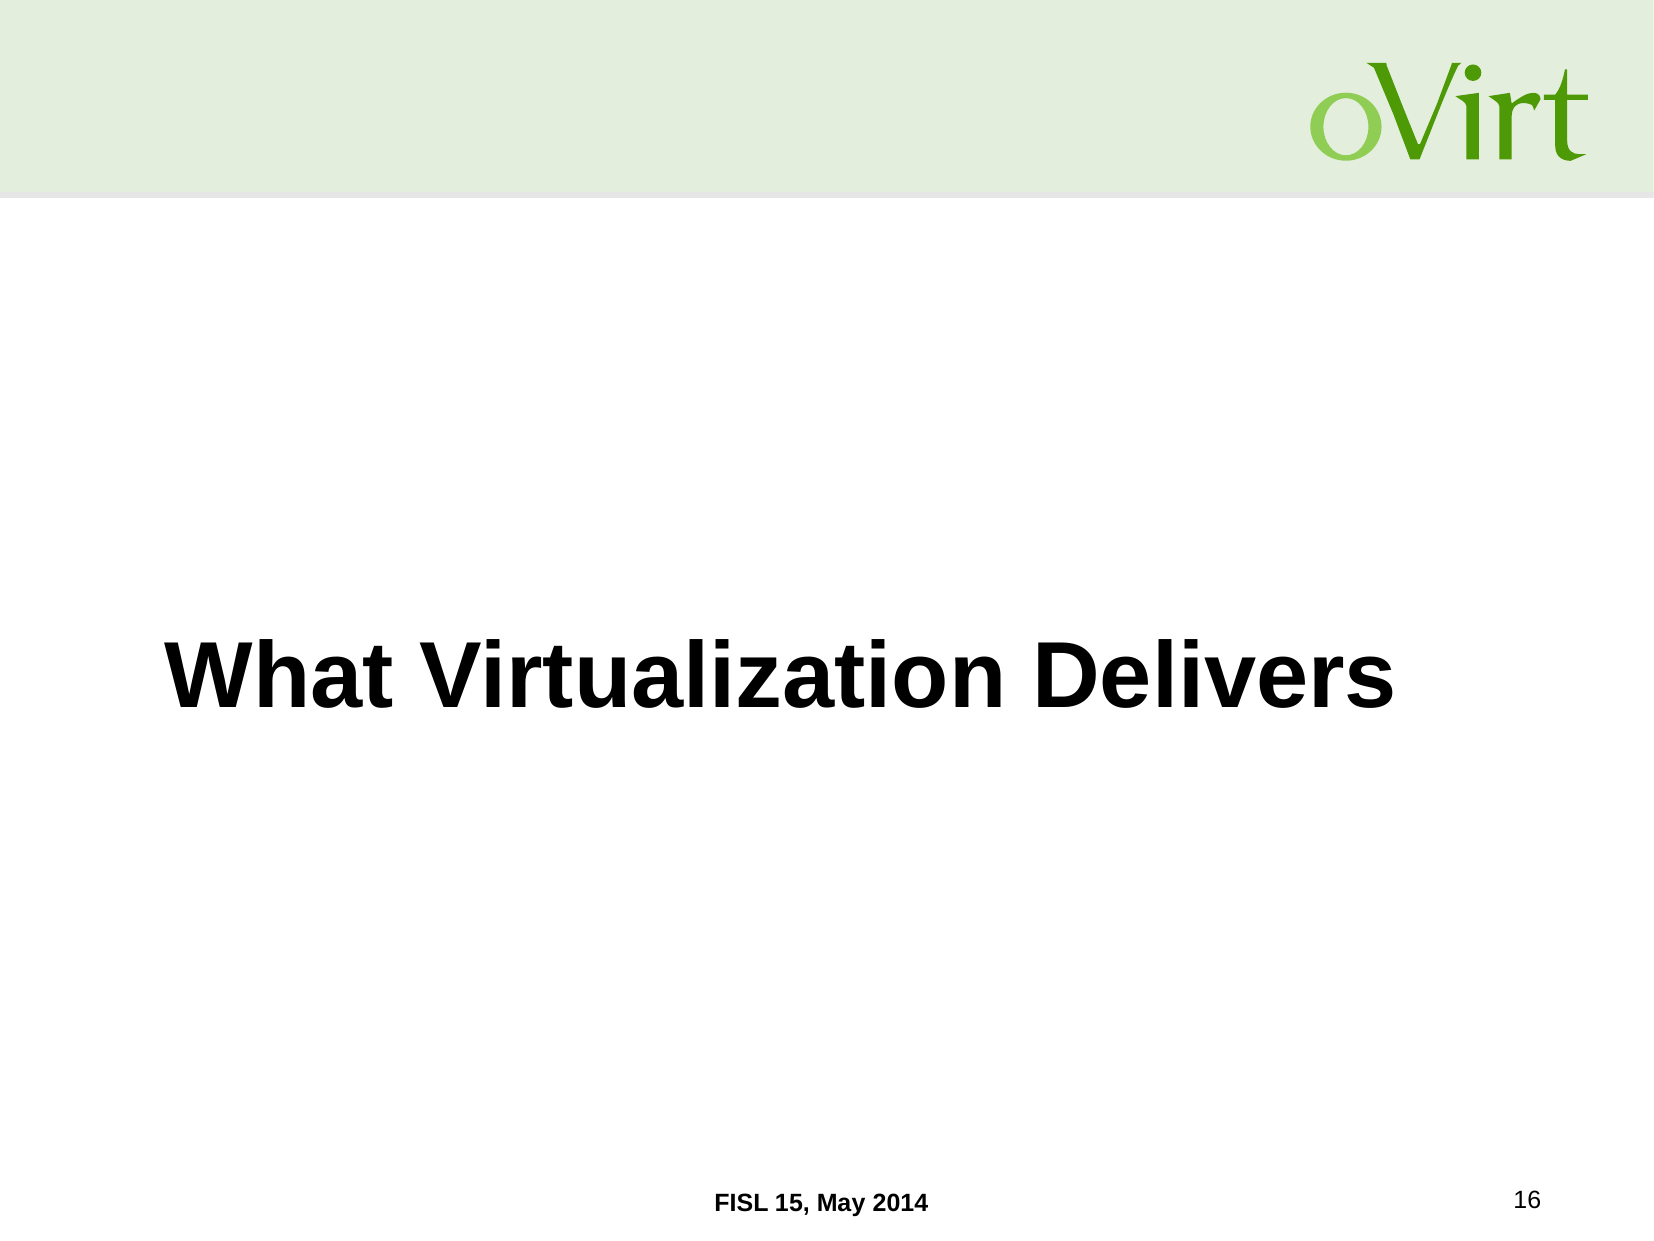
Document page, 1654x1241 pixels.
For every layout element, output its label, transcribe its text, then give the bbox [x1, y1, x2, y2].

text_box What Virtualization Delivers [150, 615, 1654, 750]
